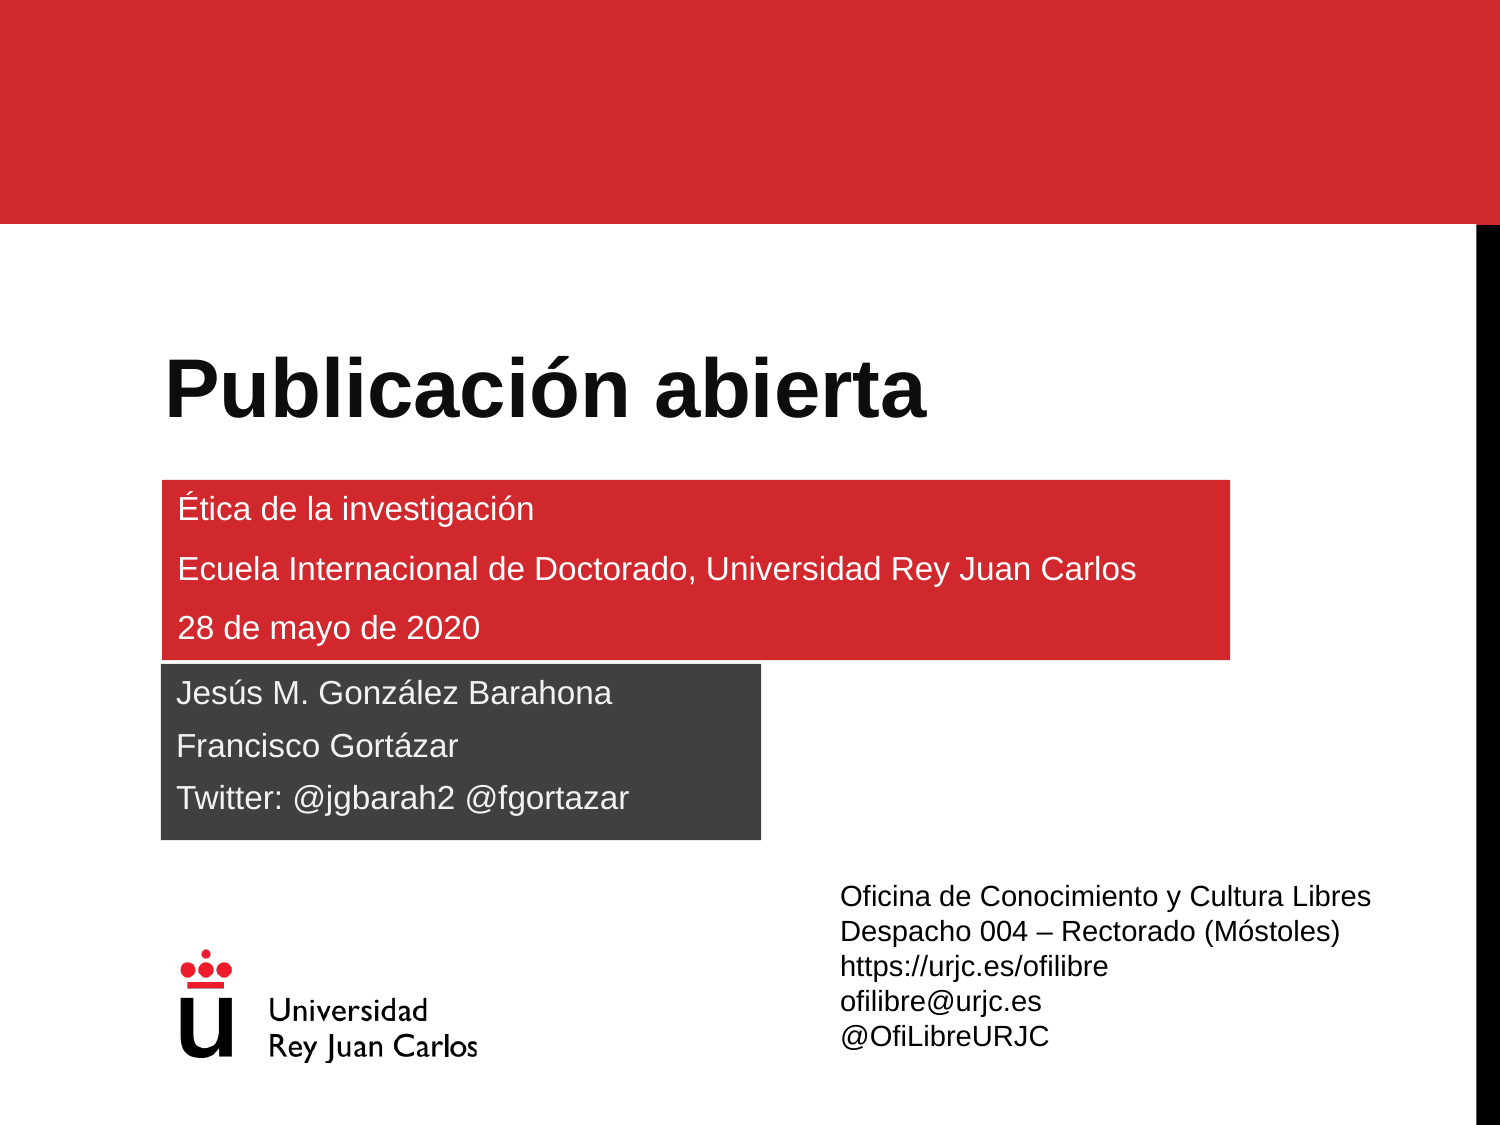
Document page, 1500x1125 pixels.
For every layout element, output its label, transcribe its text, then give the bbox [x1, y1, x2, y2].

text_box Publicación abierta [149, 179, 1382, 521]
text_box [0, 0, 1500, 224]
text_box Jesús M. González Barahona Francisco Gortázar Twitter: @jgbarah2 @fgortazar [160, 663, 762, 841]
picture [180, 949, 477, 1063]
text_box Oficina de Conocimiento y Cultura Libres Despacho 004 – Rectorado (Móstoles) https://urjc.es/ofilibre ofilibre@urjc.es @OfiLibreURJC [825, 870, 1446, 1065]
text_box Ética de la investigación Ecuela Internacional de Doctorado, Universidad Rey Juan Carlos 28 de mayo de 2020 [162, 479, 1231, 661]
